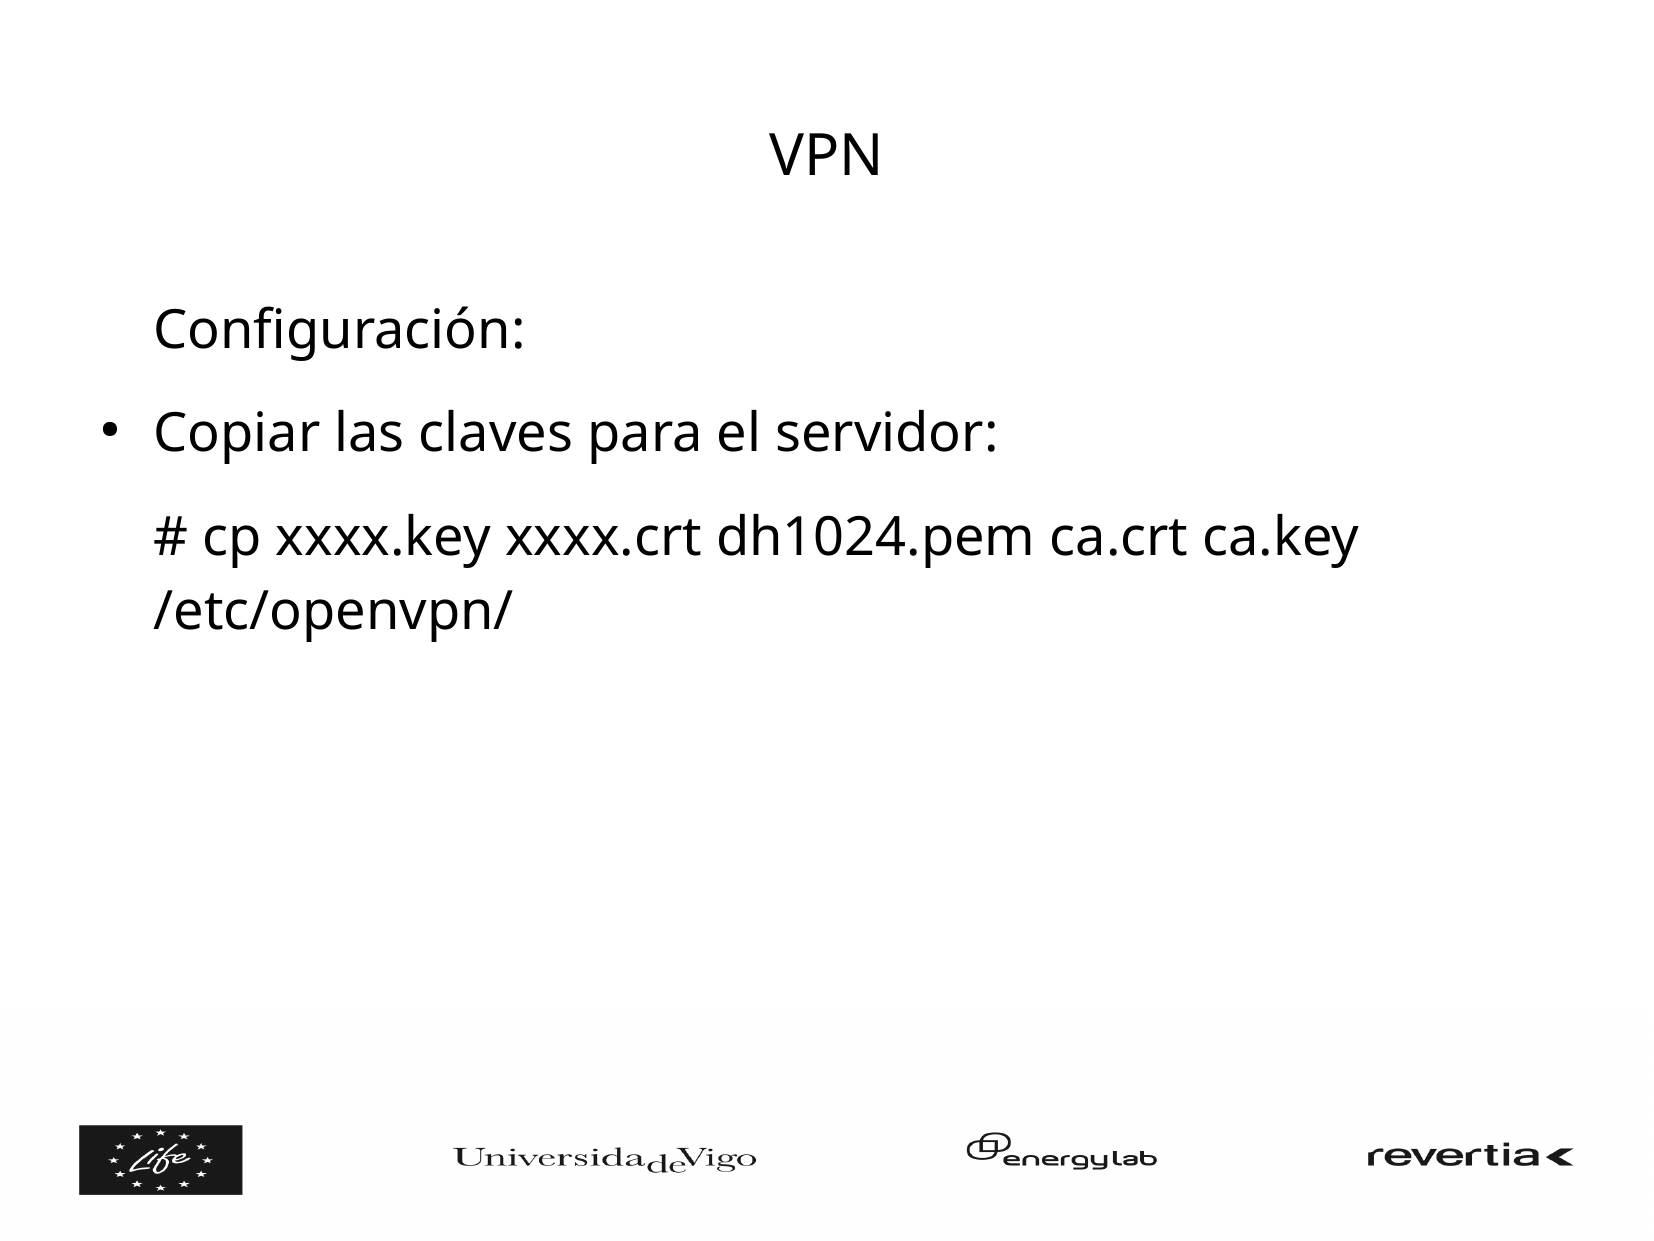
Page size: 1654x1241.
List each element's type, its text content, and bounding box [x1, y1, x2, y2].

list Configuración: Copiar las claves para el servidor: # cp xxxx.key xxxx.crt dh1024.pem ca.crt ca.key /etc/openvpn/ [82, 290, 1571, 1010]
picture [0, 1009, 1654, 1241]
title VPN [82, 49, 1571, 257]
